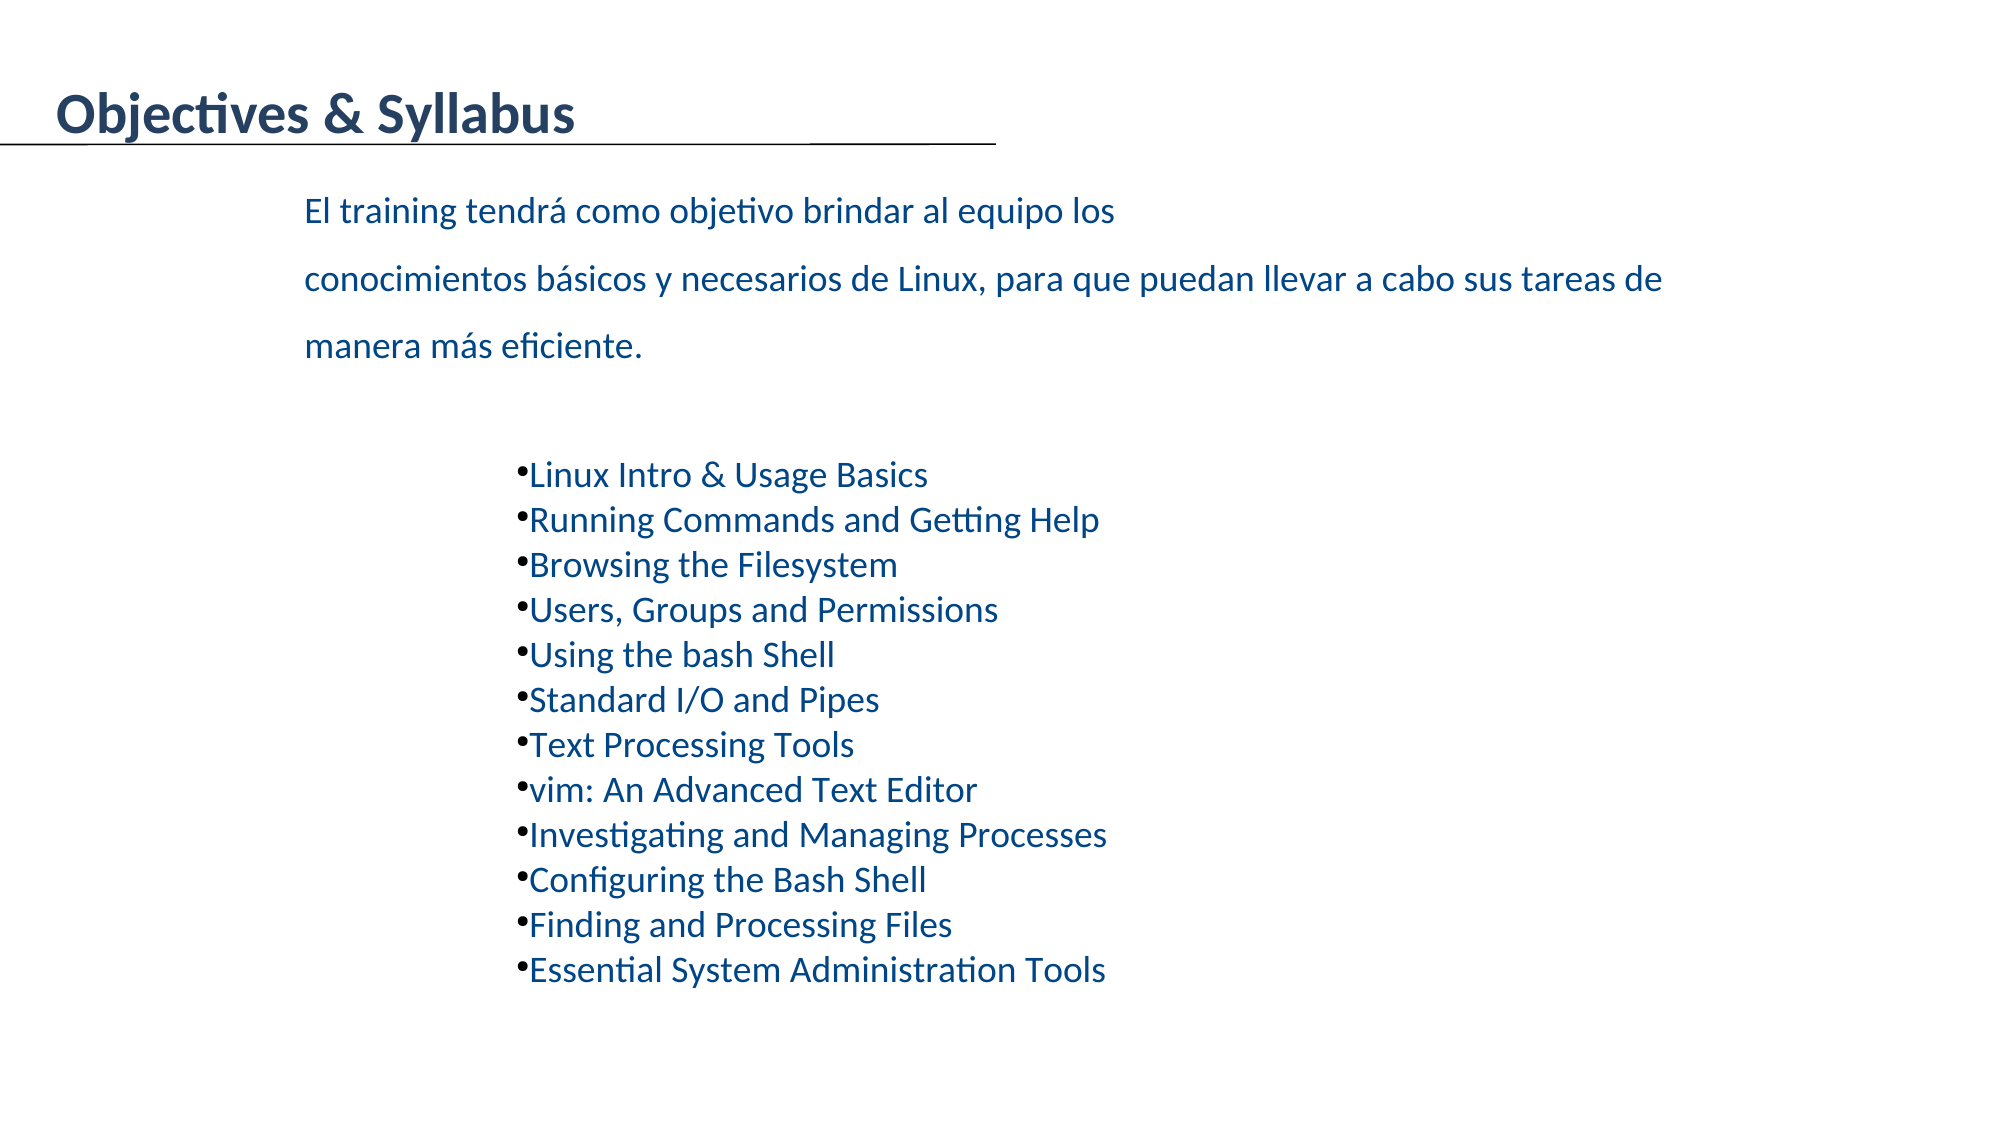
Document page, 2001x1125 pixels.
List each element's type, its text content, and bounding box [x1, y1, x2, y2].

text_box El training tendrá como objetivo brindar al equipo los conocimientos básicos y necesarios de Linux, para que puedan llevar a cabo sus tareas de manera más eficiente. [289, 156, 1700, 377]
text_box Linux Intro & Usage Basics Running Commands and Getting Help Browsing the Filesystem Users, Groups and Permissions Using the bash Shell Standard I/O and Pipes Text Processing Tools vim: An Advanced Text Editor Investigating and Managing Processes Configuring the Bash Shell Finding and Processing Files Essential System Administration Tools [501, 442, 1127, 1003]
text_box Objectives & Syllabus [41, 67, 1047, 154]
